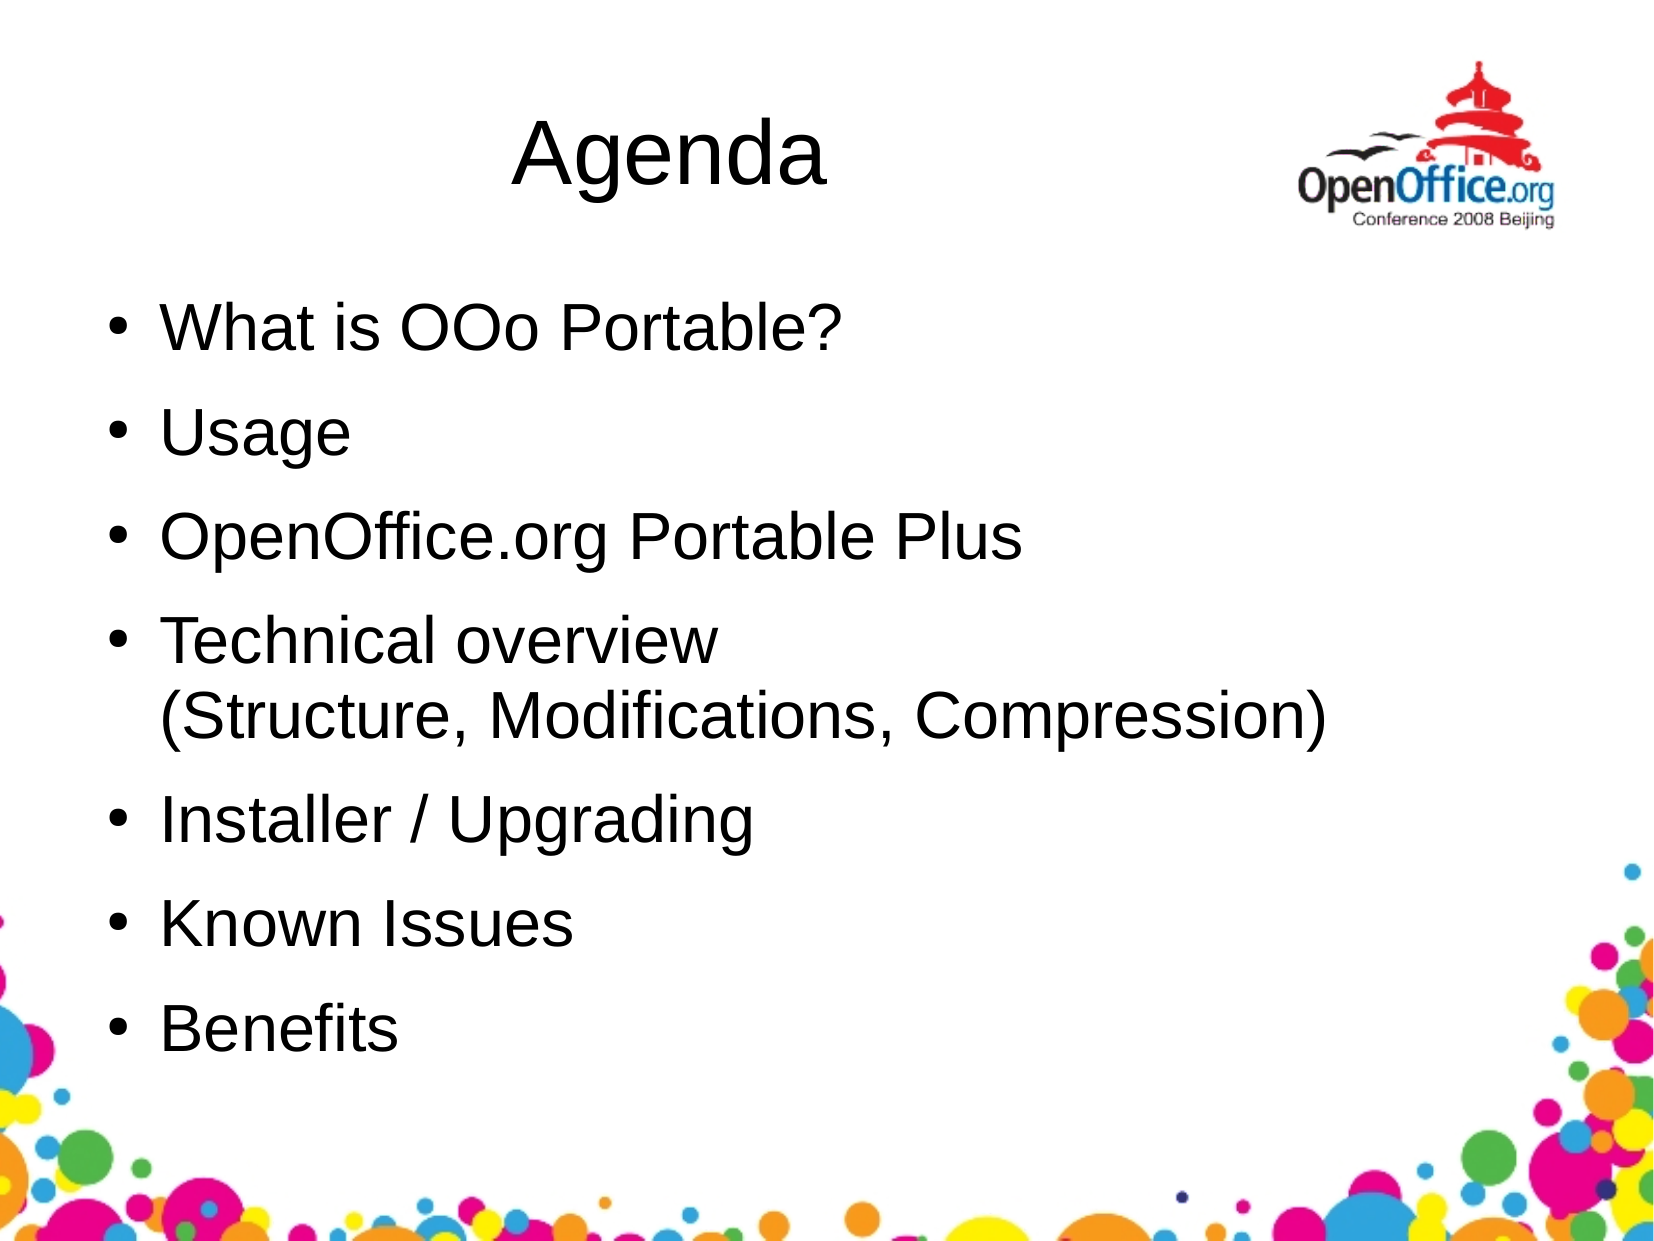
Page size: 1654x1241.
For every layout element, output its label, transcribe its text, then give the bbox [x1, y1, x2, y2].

list What is OOo Portable? Usage OpenOffice.org Portable Plus Technical overview (Structure, Modifications, Compression) Installer / Upgrading Known Issues Benefits [88, 290, 1577, 1109]
picture [1285, 51, 1569, 250]
title Agenda [82, 56, 1258, 250]
picture [0, 810, 1654, 1241]
